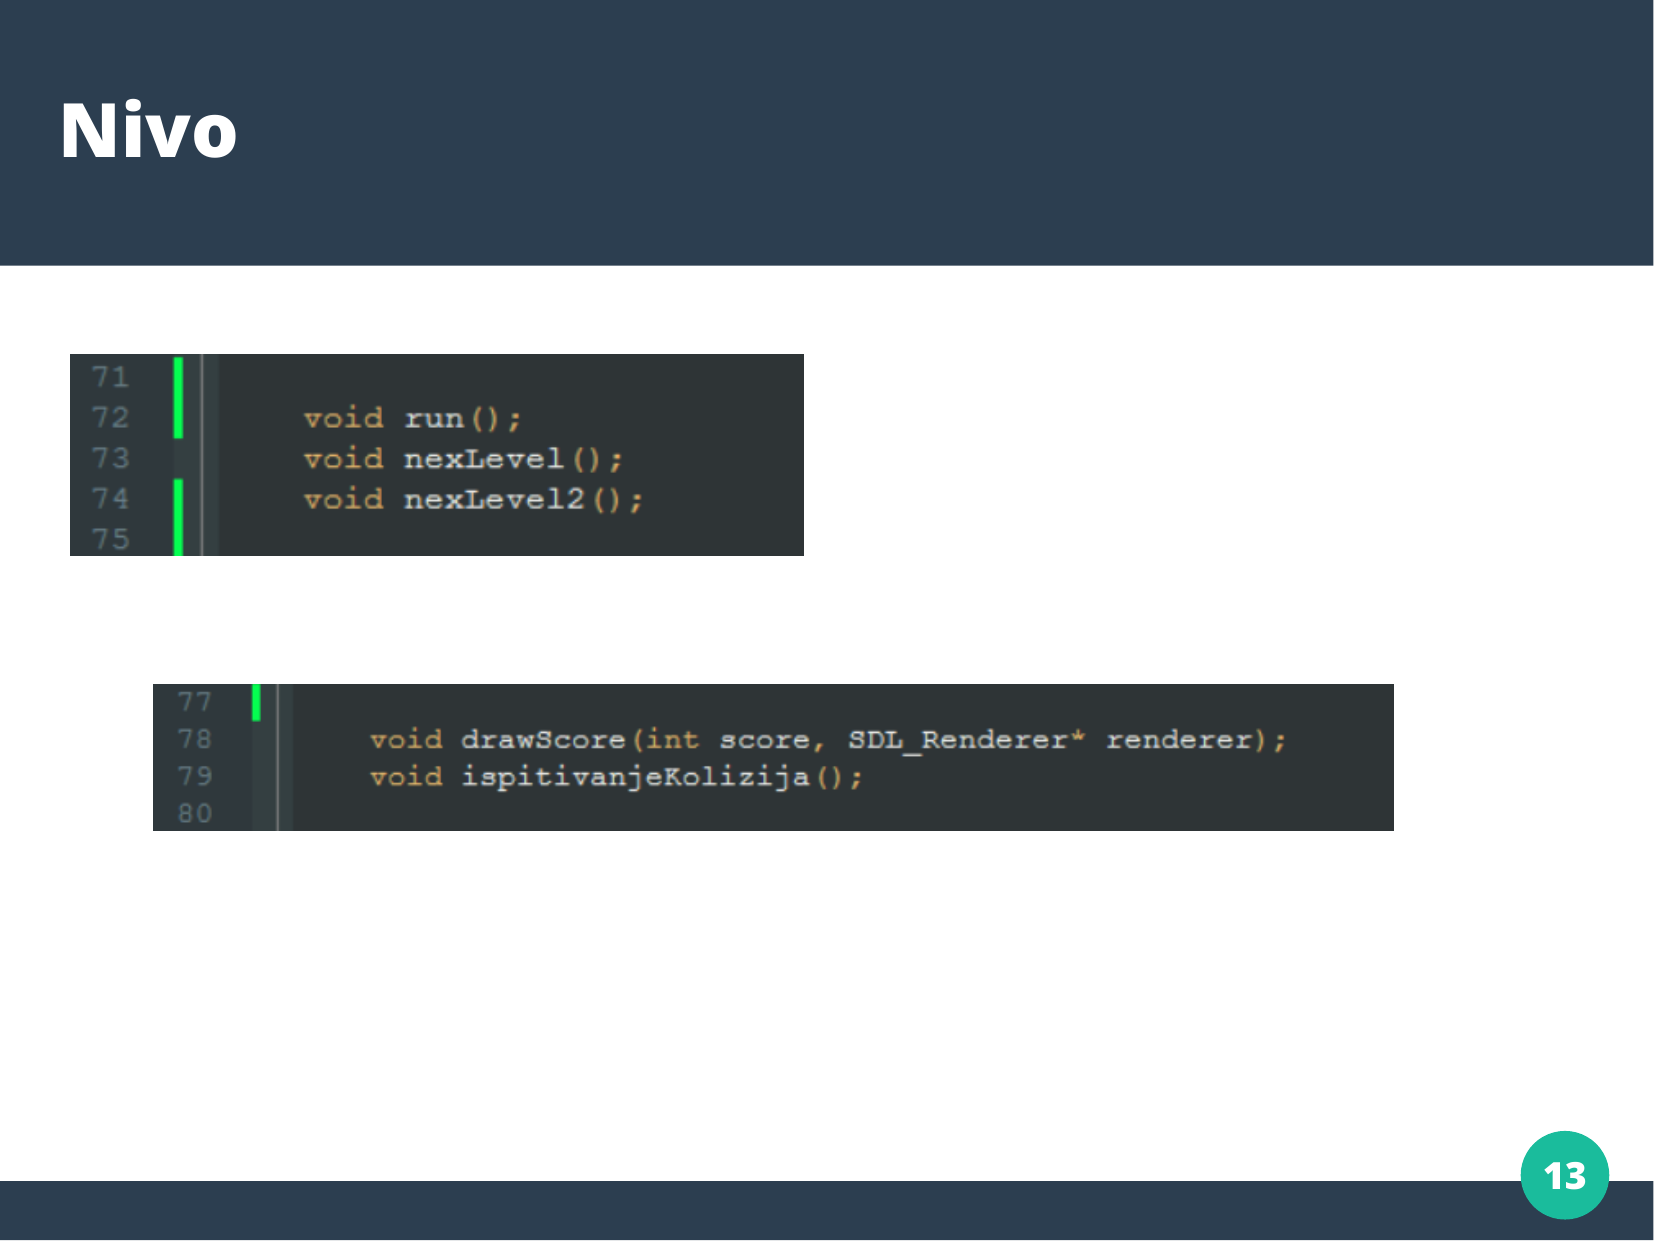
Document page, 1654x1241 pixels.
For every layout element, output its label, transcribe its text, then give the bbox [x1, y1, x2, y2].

title Nivo [59, 49, 1595, 207]
picture [153, 684, 1394, 831]
picture [70, 354, 804, 556]
